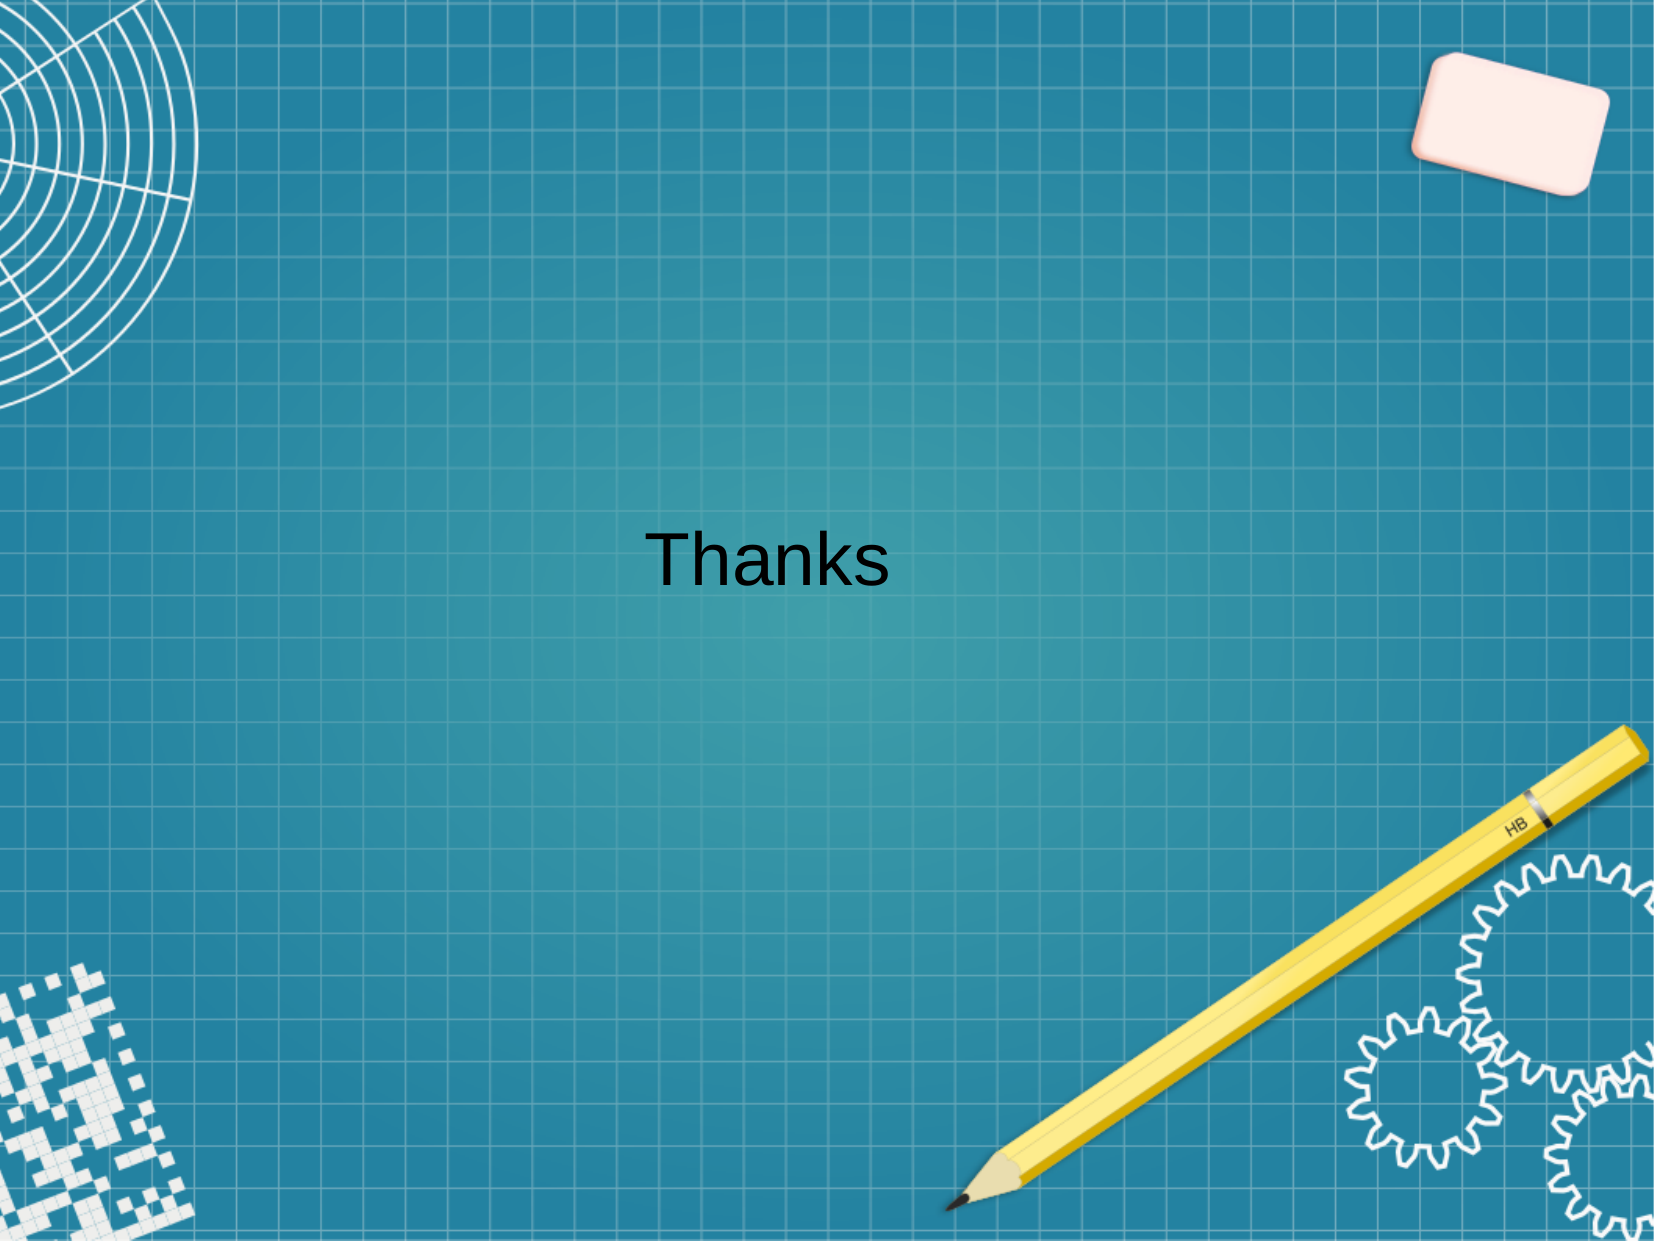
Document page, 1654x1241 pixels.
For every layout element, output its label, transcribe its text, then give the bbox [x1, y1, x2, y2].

picture [0, 0, 1654, 1241]
text_box Thanks [630, 510, 906, 609]
